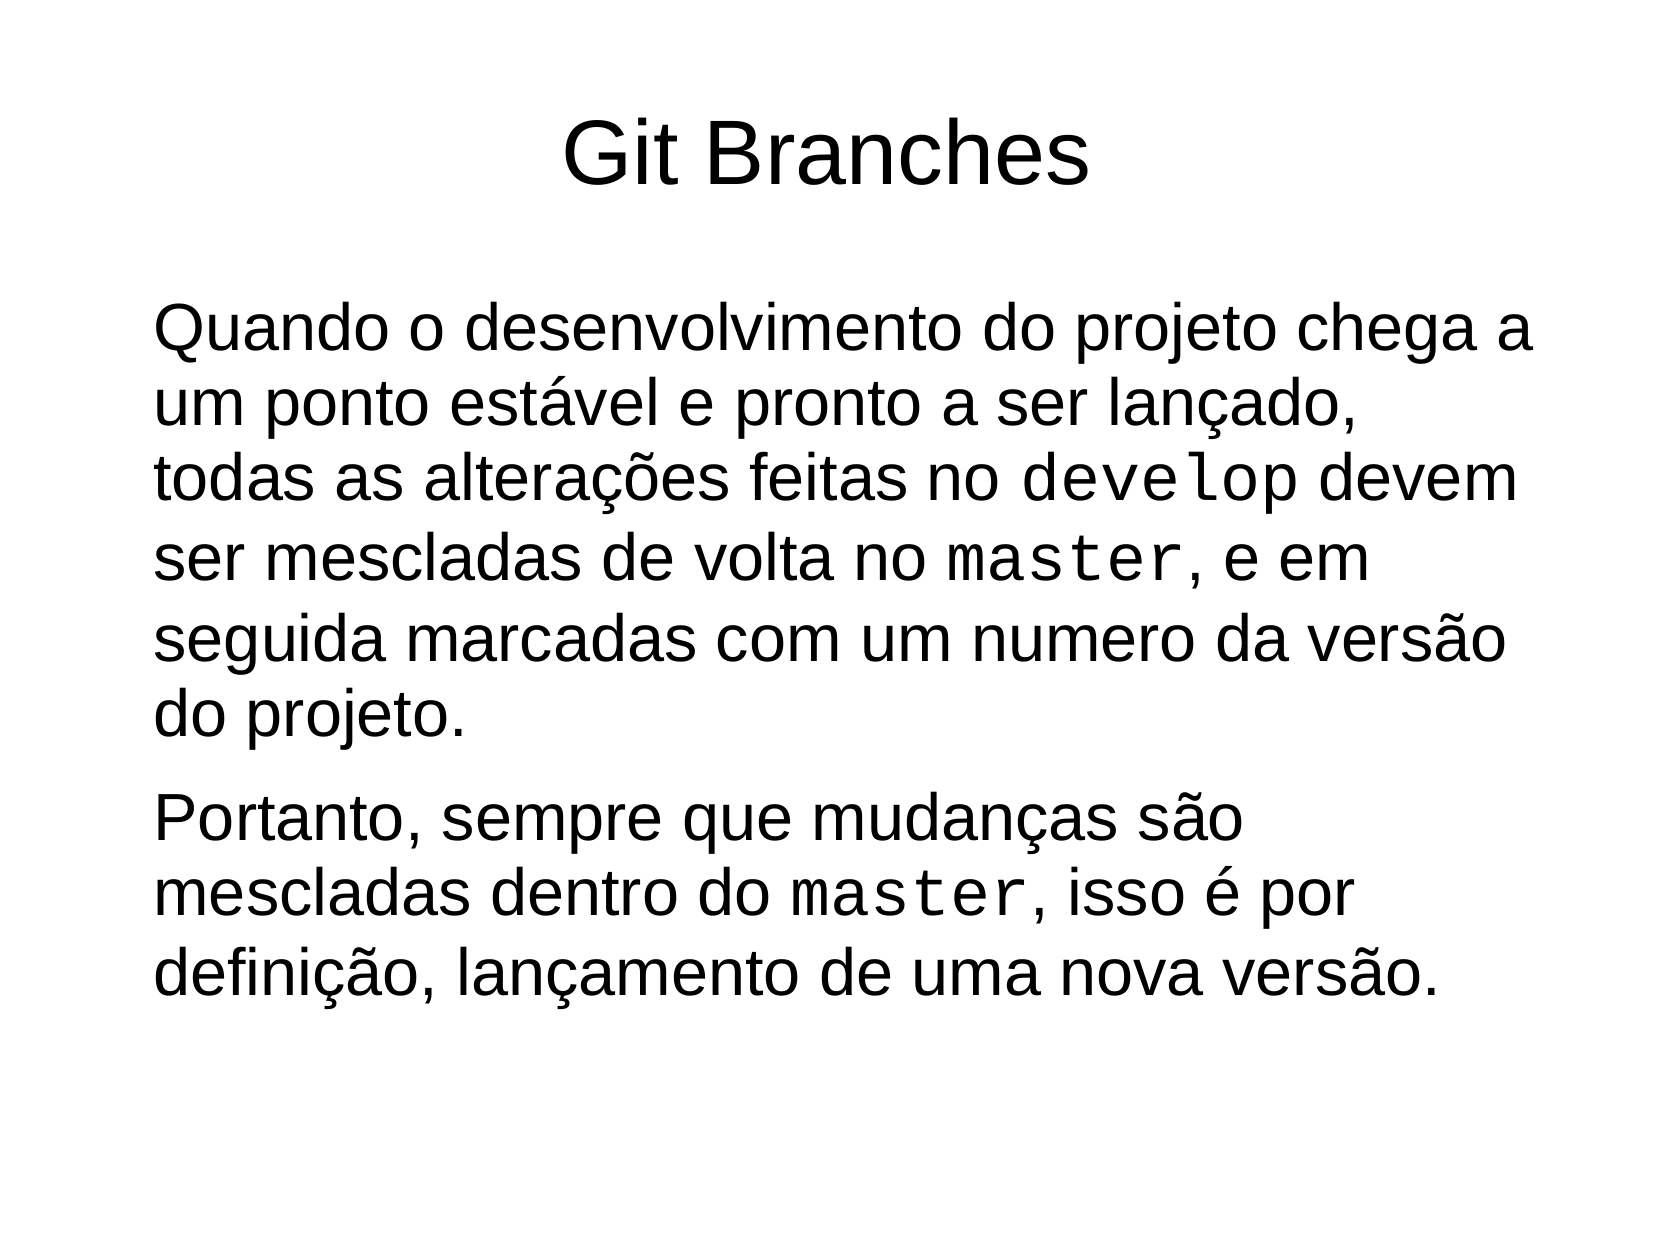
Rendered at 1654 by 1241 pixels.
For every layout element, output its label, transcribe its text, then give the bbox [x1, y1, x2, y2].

title Git Branches [82, 49, 1571, 257]
list Quando o desenvolvimento do projeto chega a um ponto estável e pronto a ser lançado, todas as alterações feitas no develop devem ser mescladas de volta no master, e em seguida marcadas com um numero da versão do projeto. Portanto, sempre que mudanças são mescladas dentro do master, isso é por definição, lançamento de uma nova versão. [82, 290, 1538, 1193]
